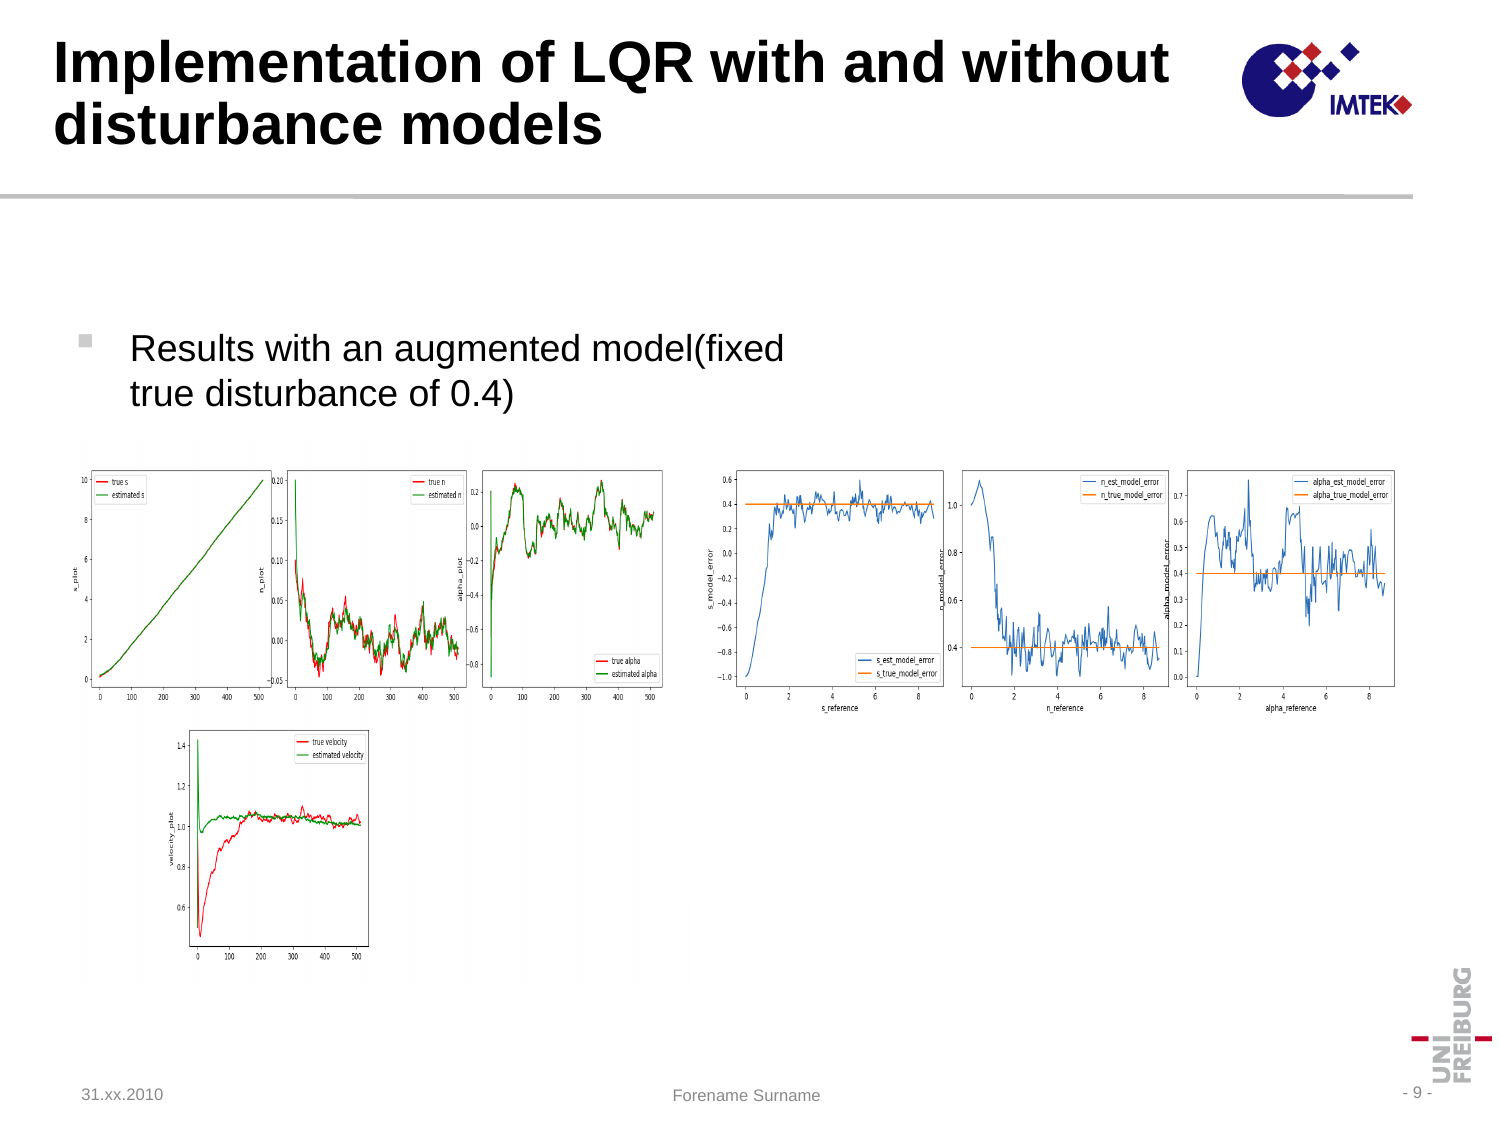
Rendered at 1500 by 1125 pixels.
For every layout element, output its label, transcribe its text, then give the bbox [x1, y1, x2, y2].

picture [1410, 968, 1493, 1083]
text_box Implementation of LQR with and without disturbance models [38, 9, 1226, 181]
text_box Results with an augmented model(fixed true disturbance of 0.4) [29, 238, 804, 1054]
picture [59, 404, 1441, 991]
picture [1242, 42, 1412, 117]
text_box Forename Surname [270, 1075, 1223, 1115]
text_box 31.xx.2010 [76, 1059, 219, 1125]
text_box - <number> - [1246, 1074, 1448, 1110]
